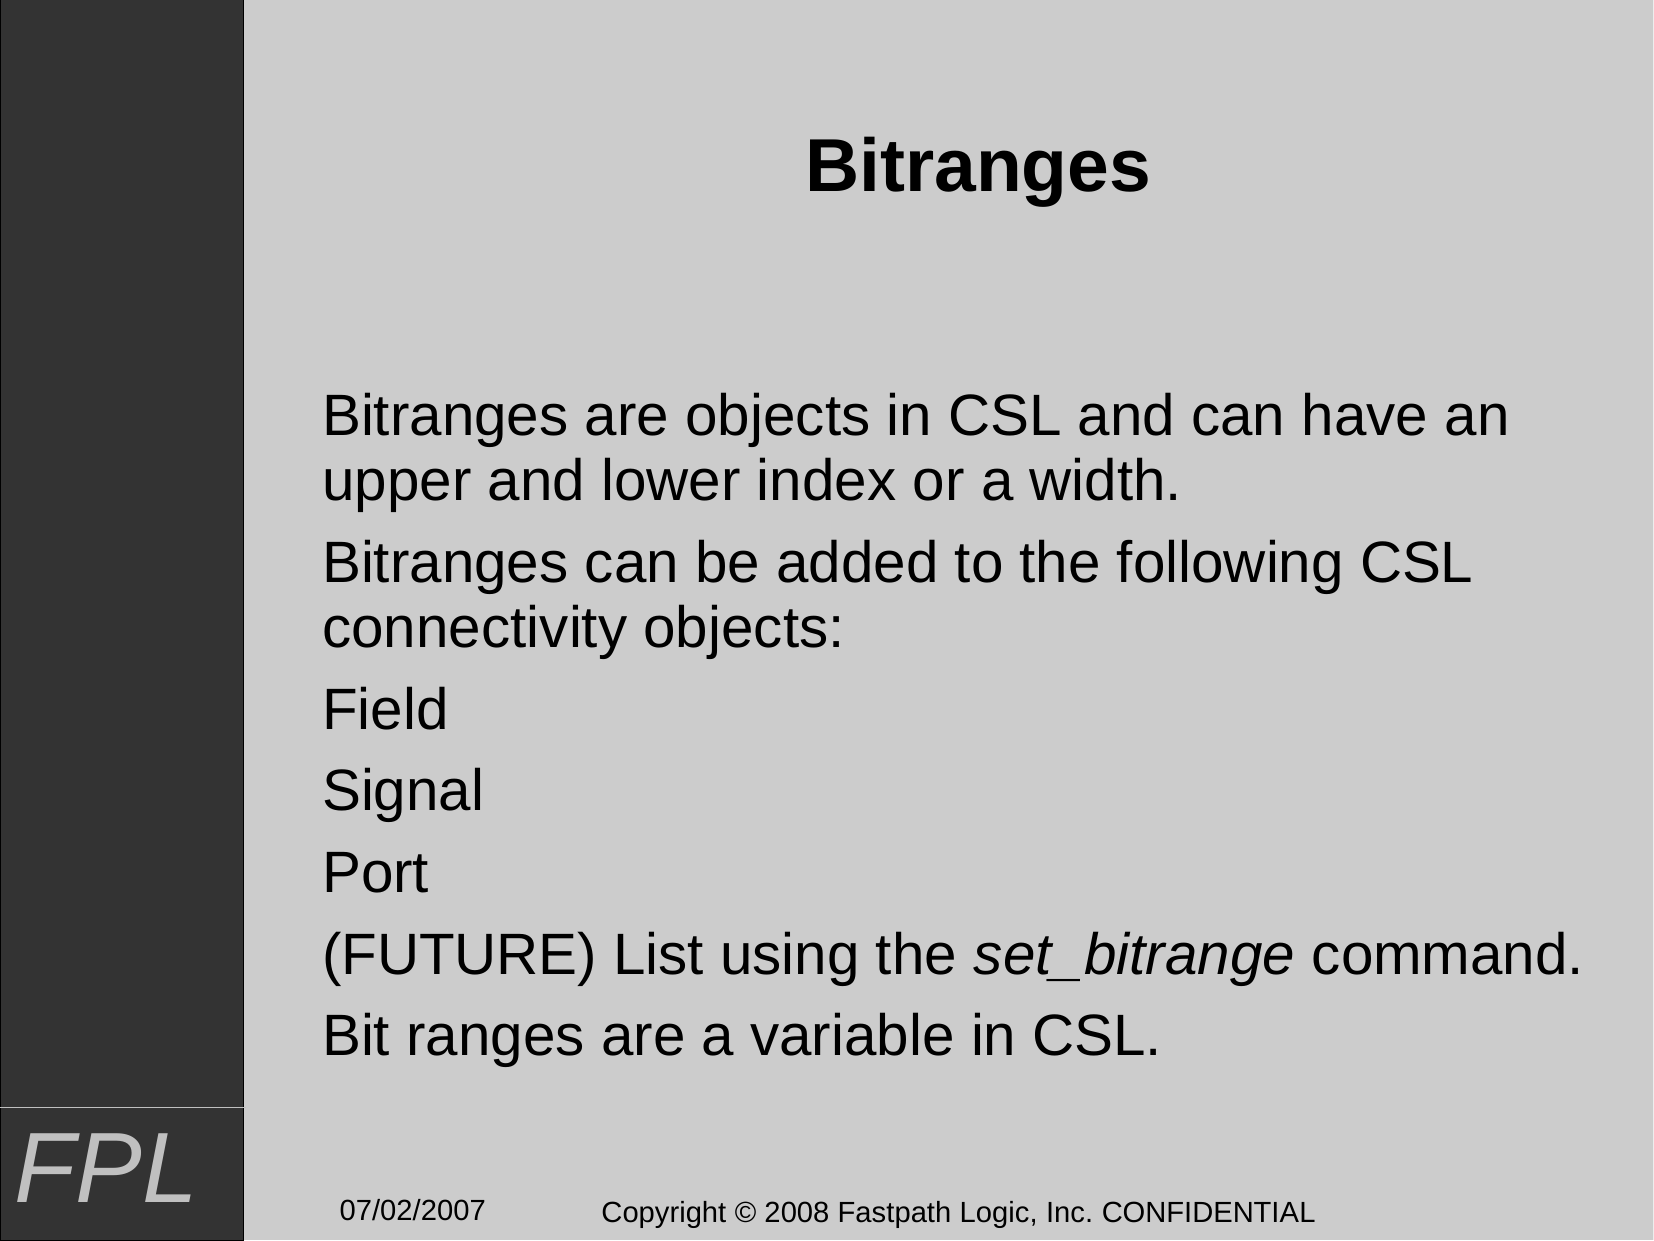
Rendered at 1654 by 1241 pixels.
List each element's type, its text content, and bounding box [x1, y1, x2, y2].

subtitle Bitranges are objects in CSL and can have an upper and lower index or a width. Bitranges can be added to the following CSL connectivity objects: Field Signal Port (FUTURE) List using the set_bitrange command. Bit ranges are a variable in CSL. [322, 272, 1635, 1179]
title Bitranges [427, 57, 1530, 272]
